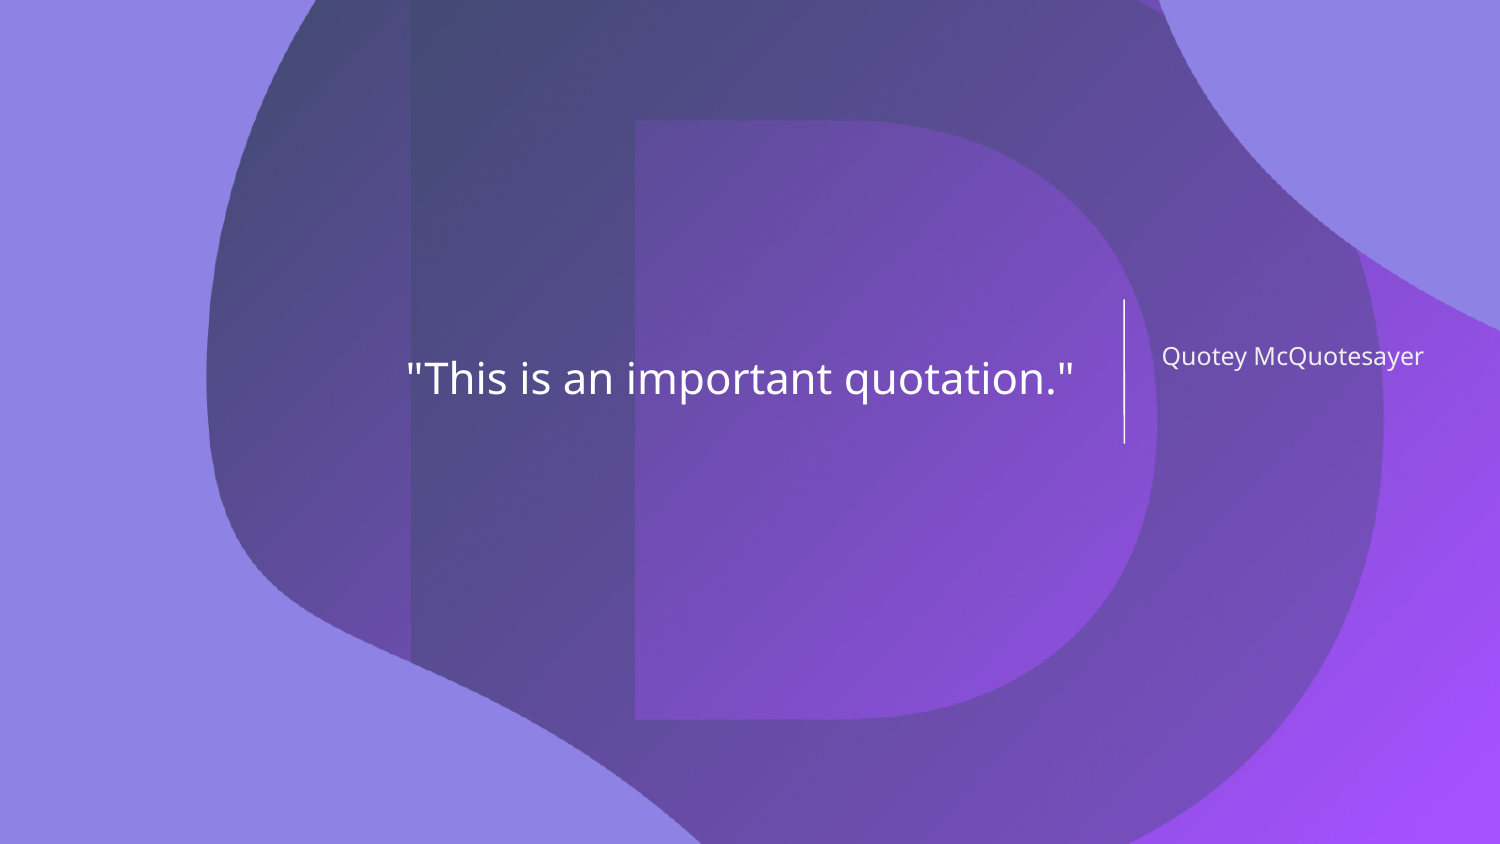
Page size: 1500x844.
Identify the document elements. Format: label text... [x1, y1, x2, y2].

picture [0, 0, 1500, 844]
list Quotey McQuotesayer [1161, 330, 1441, 405]
title "This is an important quotation." [310, 266, 1075, 489]
